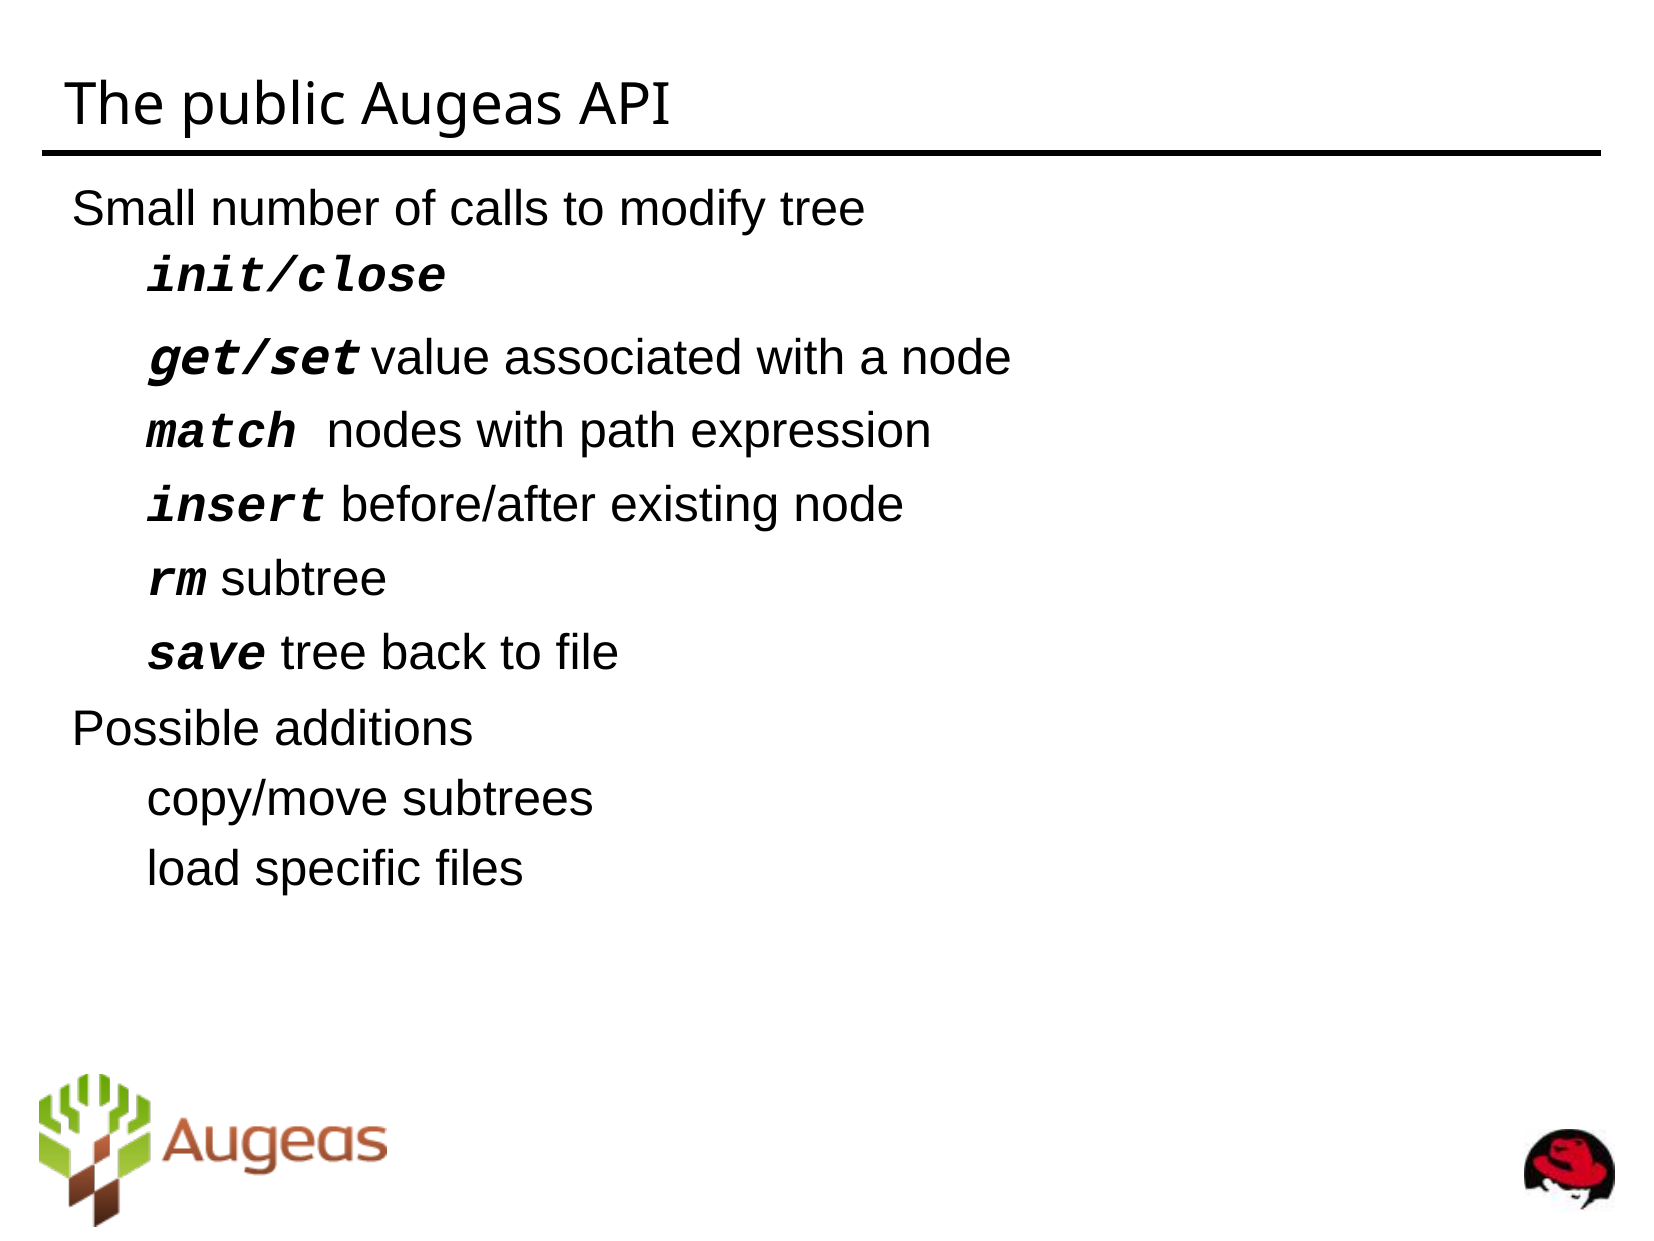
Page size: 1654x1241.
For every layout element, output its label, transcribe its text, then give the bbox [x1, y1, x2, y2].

picture [1524, 1129, 1615, 1220]
title The public Augeas API [64, 42, 1496, 161]
list Small number of calls to modify tree init/close get/set value associated with a node match nodes with path expression insert before/after existing node rm subtree save tree back to file Possible additions copy/move subtrees load specific files [71, 180, 1495, 1043]
picture [39, 1074, 387, 1227]
